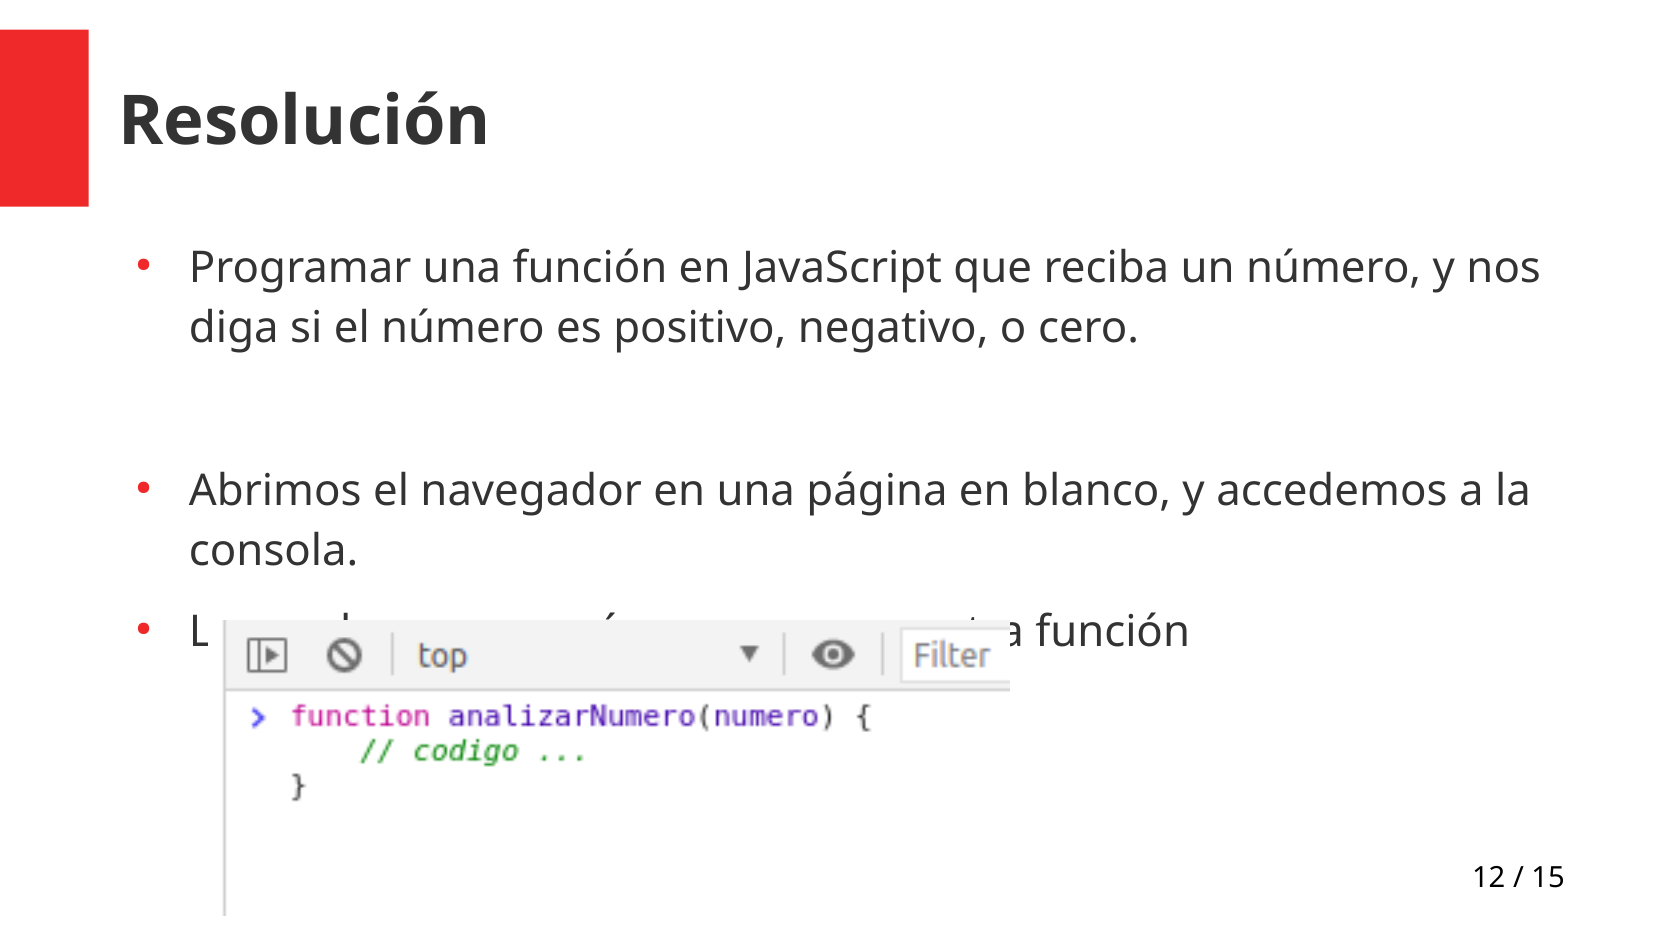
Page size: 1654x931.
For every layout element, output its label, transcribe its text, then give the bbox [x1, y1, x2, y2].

picture [208, 620, 1010, 916]
title Resolución [118, 29, 1595, 207]
list Programar una función en JavaScript que reciba un número, y nos diga si el número es positivo, negativo, o cero. Abrimos el navegador en una página en blanco, y accedemos a la consola. Lo que haremos será programar nuestra función [118, 236, 1595, 798]
